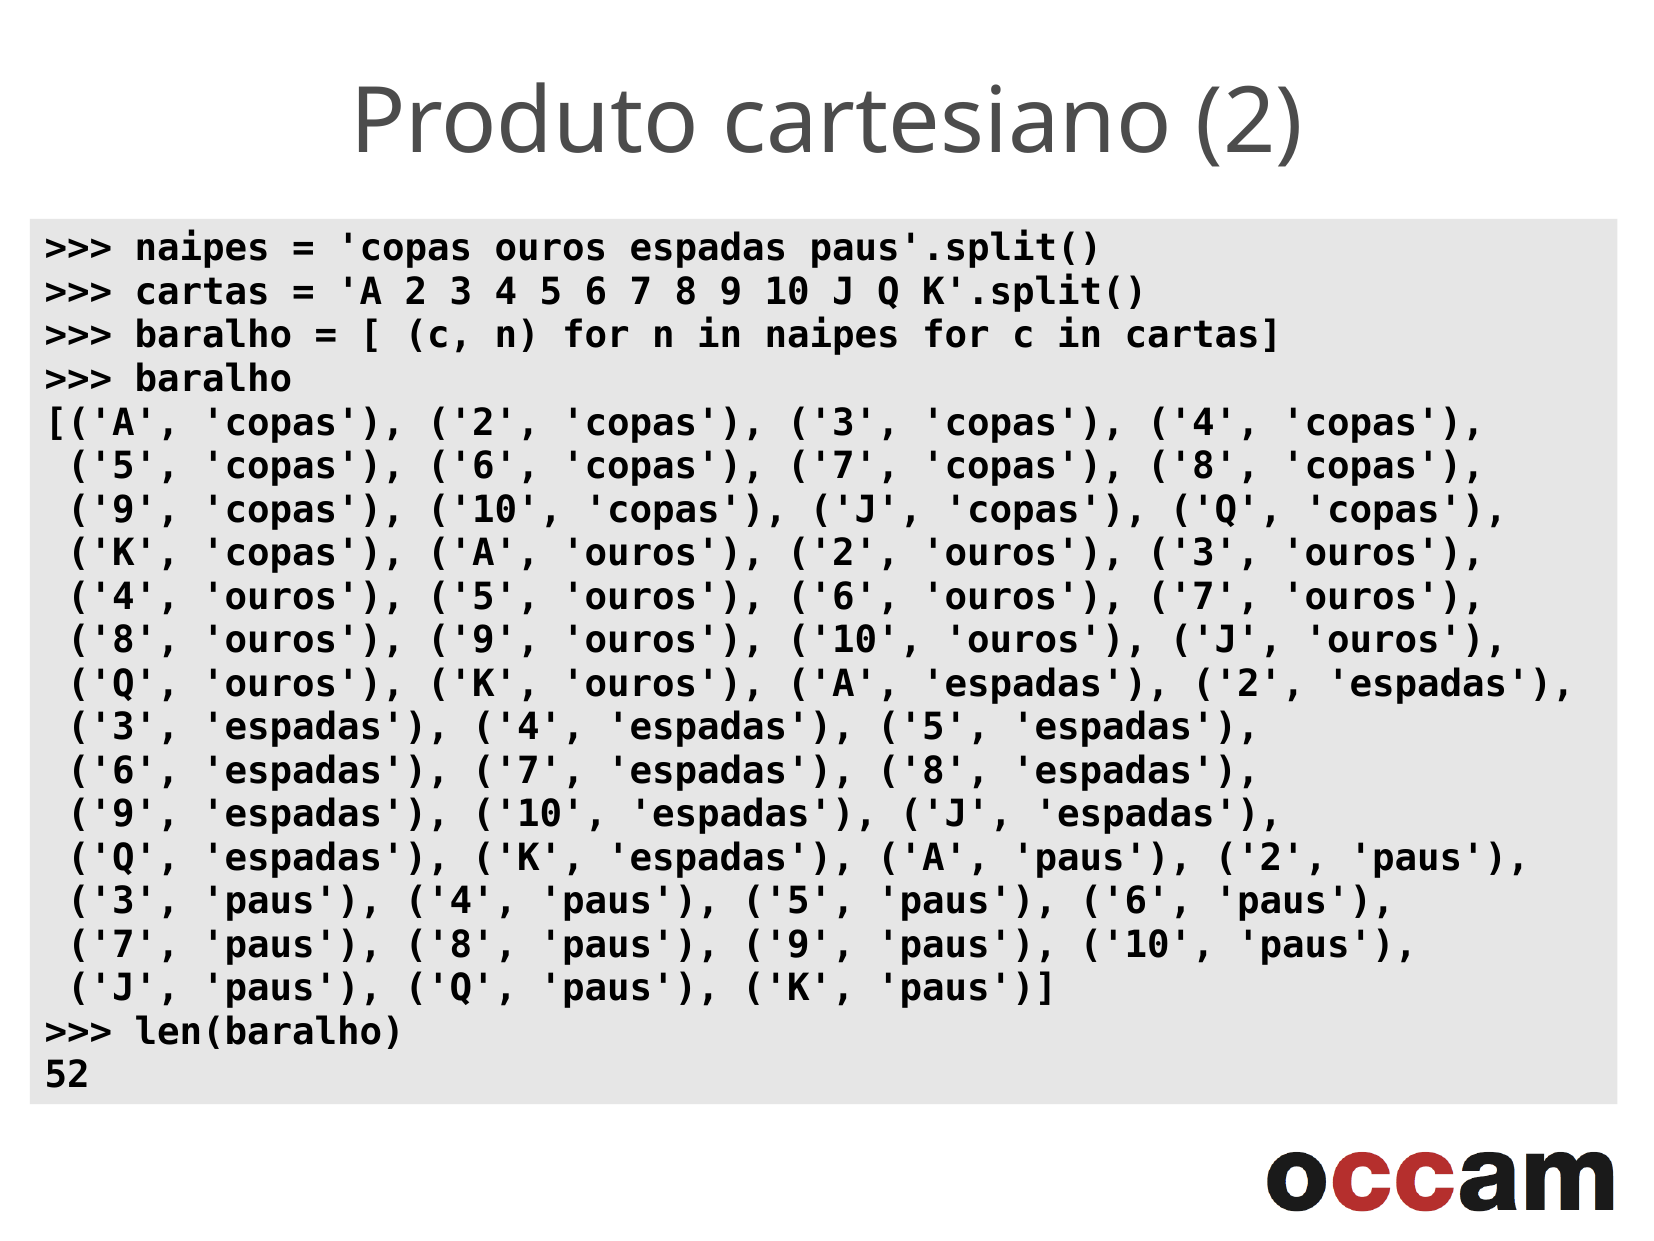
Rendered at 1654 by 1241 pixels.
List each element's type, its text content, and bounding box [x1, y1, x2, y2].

text_box >>> naipes = 'copas ouros espadas paus'.split() >>> cartas = 'A 2 3 4 5 6 7 8 9 10 J Q K'.split() >>> baralho = [ (c, n) for n in naipes for c in cartas] >>> baralho [('A', 'copas'), ('2', 'copas'), ('3', 'copas'), ('4', 'copas'), ('5', 'copas'), ('6', 'copas'), ('7', 'copas'), ('8', 'copas'), ('9', 'copas'), ('10', 'copas'), ('J', 'copas'), ('Q', 'copas'), ('K', 'copas'), ('A', 'ouros'), ('2', 'ouros'), ('3', 'ouros'), ('4', 'ouros'), ('5', 'ouros'), ('6', 'ouros'), ('7', 'ouros'), ('8', 'ouros'), ('9', 'ouros'), ('10', 'ouros'), ('J', 'ouros'), ('Q', 'ouros'), ('K', 'ouros'), ('A', 'espadas'), ('2', 'espadas'), ('3', 'espadas'), ('4', 'espadas'), ('5', 'espadas'), ('6', 'espadas'), ('7', 'espadas'), ('8', 'espadas'), ('9', 'espadas'), ('10', 'espadas'), ('J', 'espadas'), ('Q', 'espadas'), ('K', 'espadas'), ('A', 'paus'), ('2', 'paus'), ('3', 'paus'), ('4', 'paus'), ('5', 'paus'), ('6', 'paus'), ('7', 'paus'), ('8', 'paus'), ('9', 'paus'), ('10', 'paus'), ('J', 'paus'), ('Q', 'paus'), ('K', 'paus')] >>> len(baralho) 52 [29, 218, 1618, 1105]
picture [1237, 1122, 1643, 1241]
title Produto cartesiano (2) [82, 13, 1571, 218]
